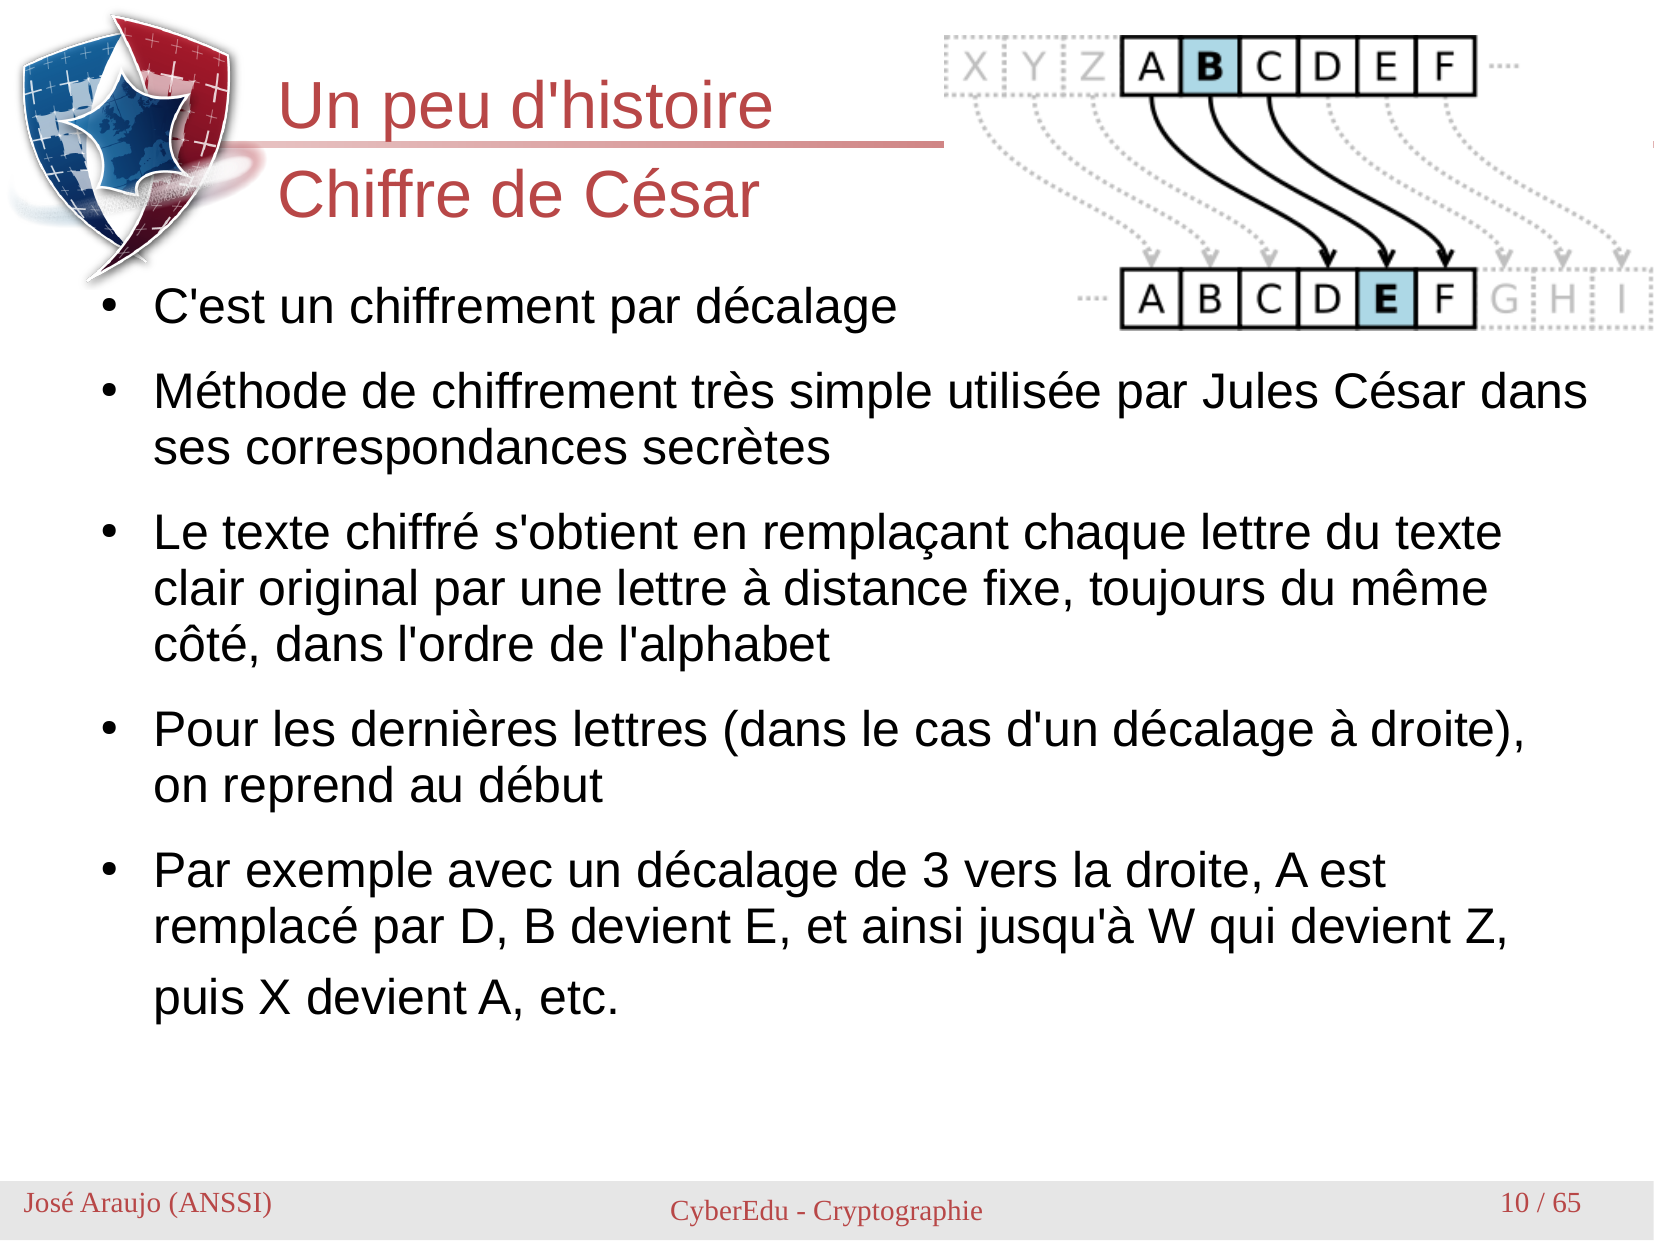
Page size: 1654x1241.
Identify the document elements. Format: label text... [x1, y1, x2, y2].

picture [0, 0, 272, 290]
title Un peu d'histoire Chiffre de César [277, 49, 1642, 237]
picture [944, 35, 1654, 331]
list C'est un chiffrement par décalage Méthode de chiffrement très simple utilisée par Jules César dans ses correspondances secrètes Le texte chiffré s'obtient en remplaçant chaque lettre du texte clair original par une lettre à distance fixe, toujours du même côté, dans l'ordre de l'alphabet Pour les dernières lettres (dans le cas d'un décalage à droite), on reprend au début Par exemple avec un décalage de 3 vers la droite, A est remplacé par D, B devient E, et ainsi jusqu'à W qui devient Z, puis X devient A, etc. [82, 278, 1595, 1170]
